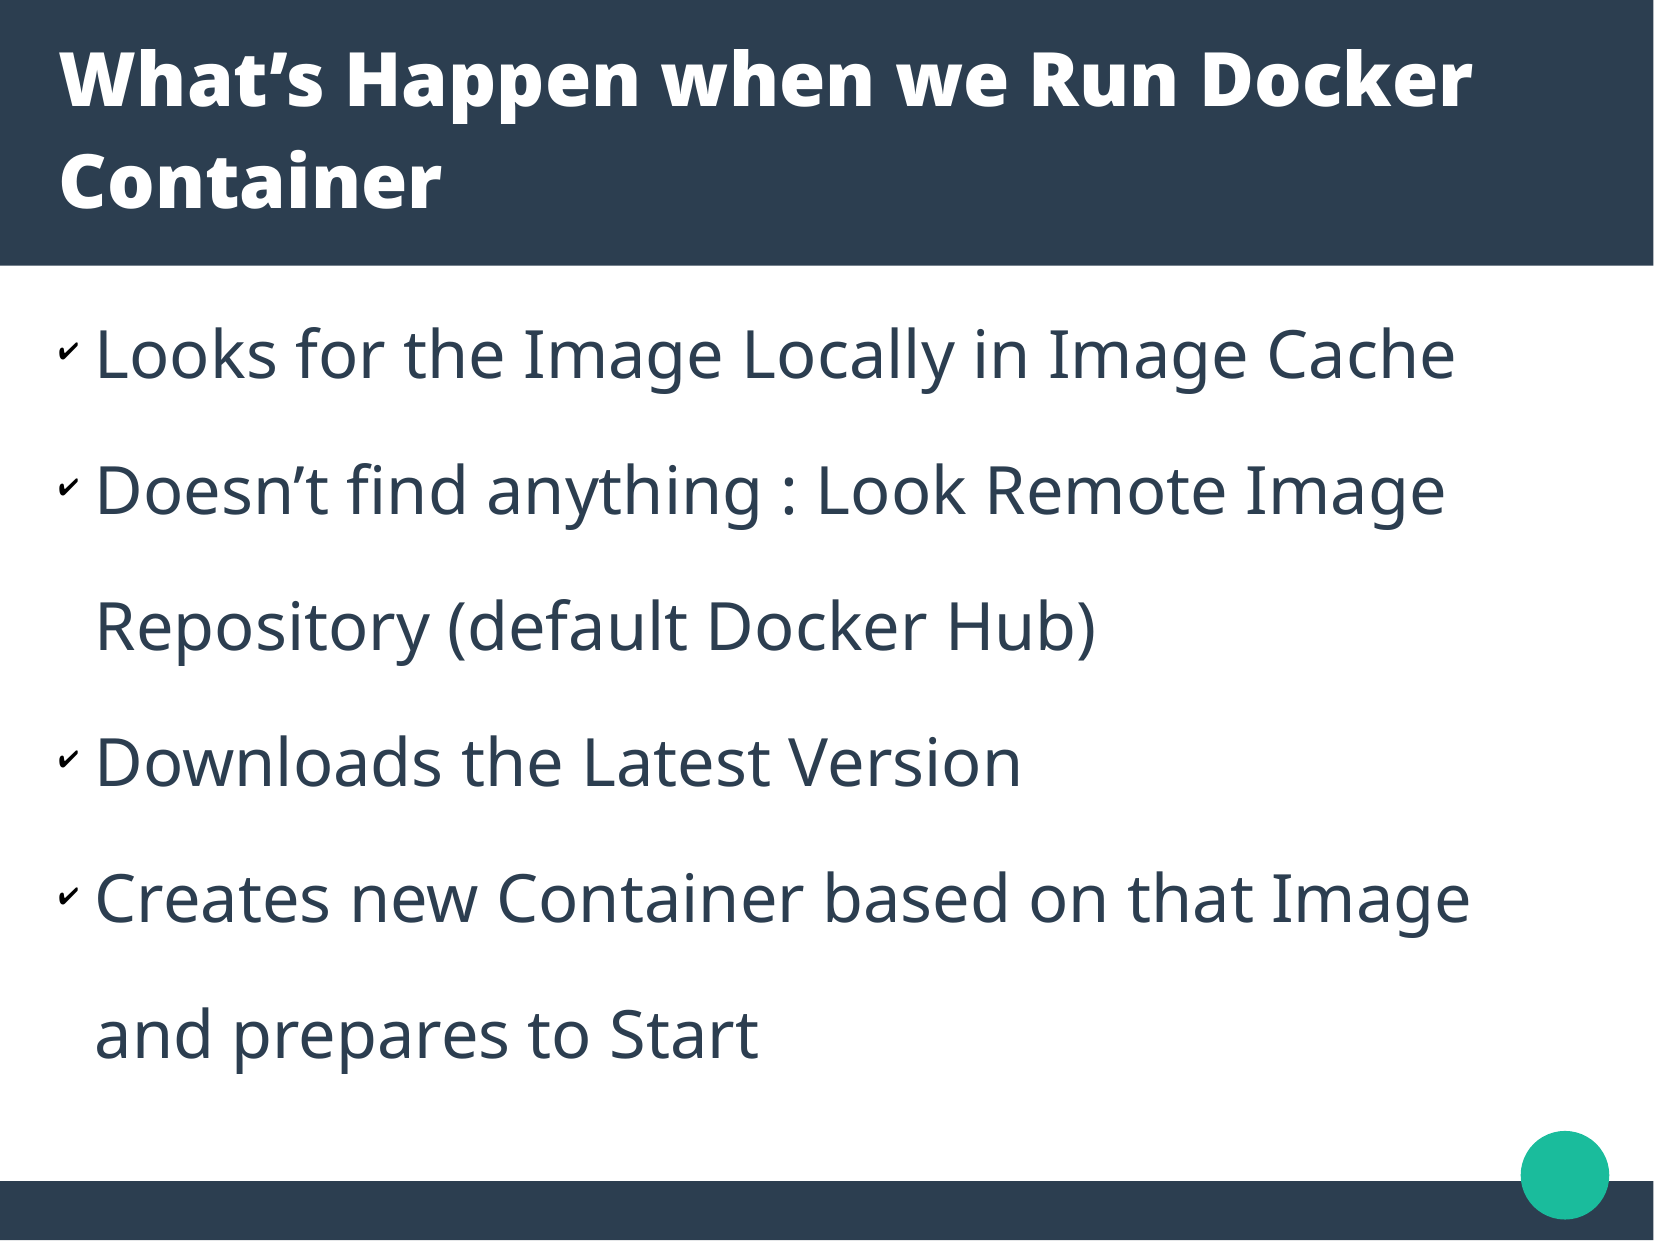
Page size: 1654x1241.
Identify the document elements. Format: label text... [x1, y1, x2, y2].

title What’s Happen when we Run Docker Container [59, 40, 1595, 216]
subtitle Looks for the Image Locally in Image Cache Doesn’t find anything : Look Remote Image Repository (default Docker Hub) Downloads the Latest Version Creates new Container based on that Image and prepares to Start [59, 324, 1595, 1152]
